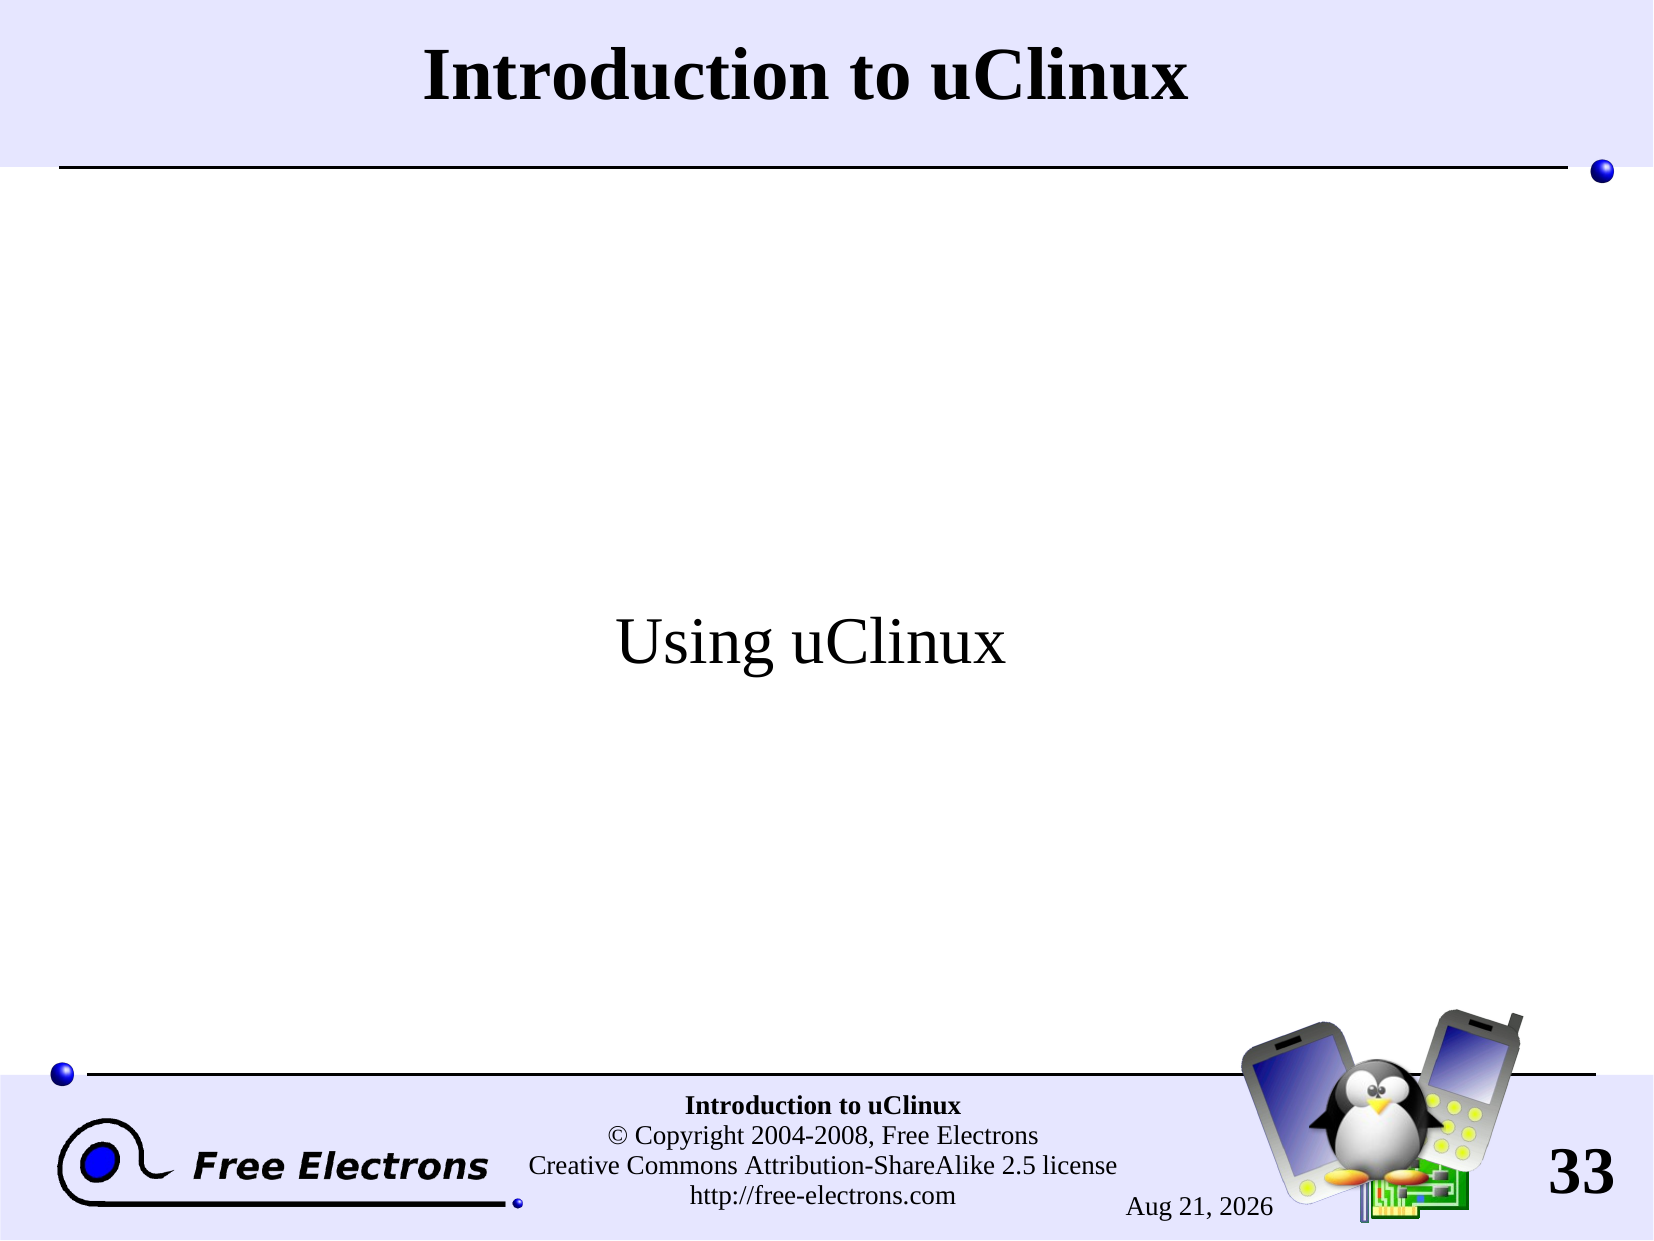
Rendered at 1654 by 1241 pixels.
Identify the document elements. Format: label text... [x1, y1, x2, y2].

picture [1231, 1007, 1538, 1241]
subtitle Using uClinux [105, 216, 1518, 1066]
title Introduction to uClinux [60, 18, 1551, 132]
picture [50, 1107, 527, 1216]
